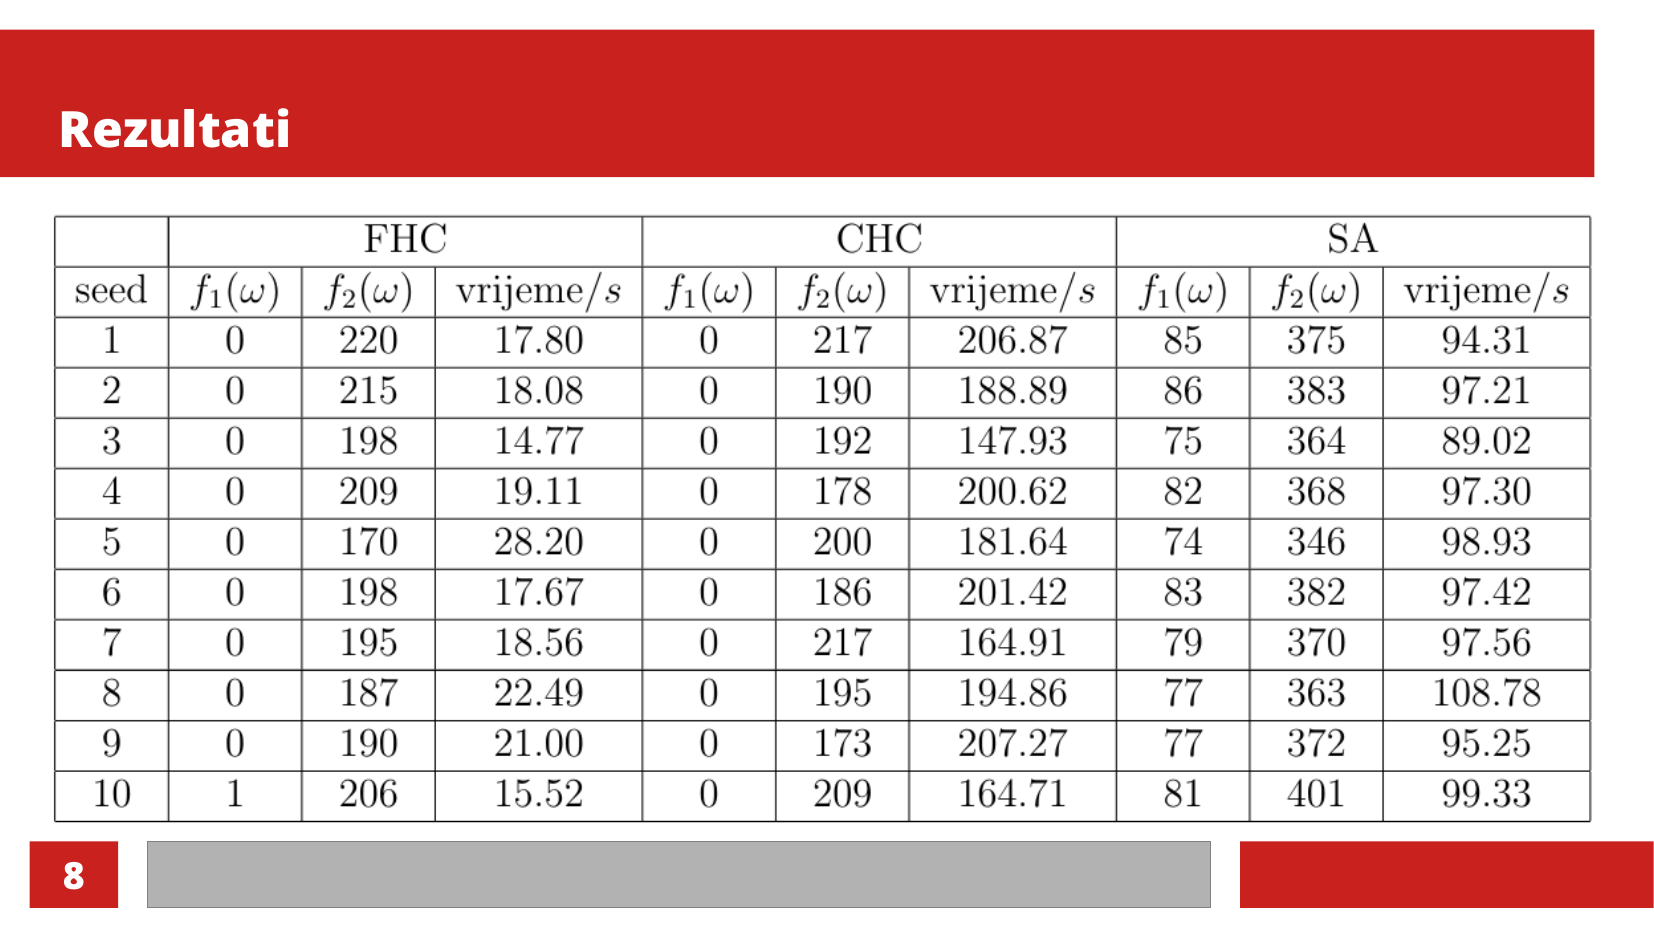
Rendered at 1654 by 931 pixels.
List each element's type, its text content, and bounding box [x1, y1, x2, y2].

picture [37, 211, 1596, 826]
title Rezultati [59, 44, 1595, 163]
